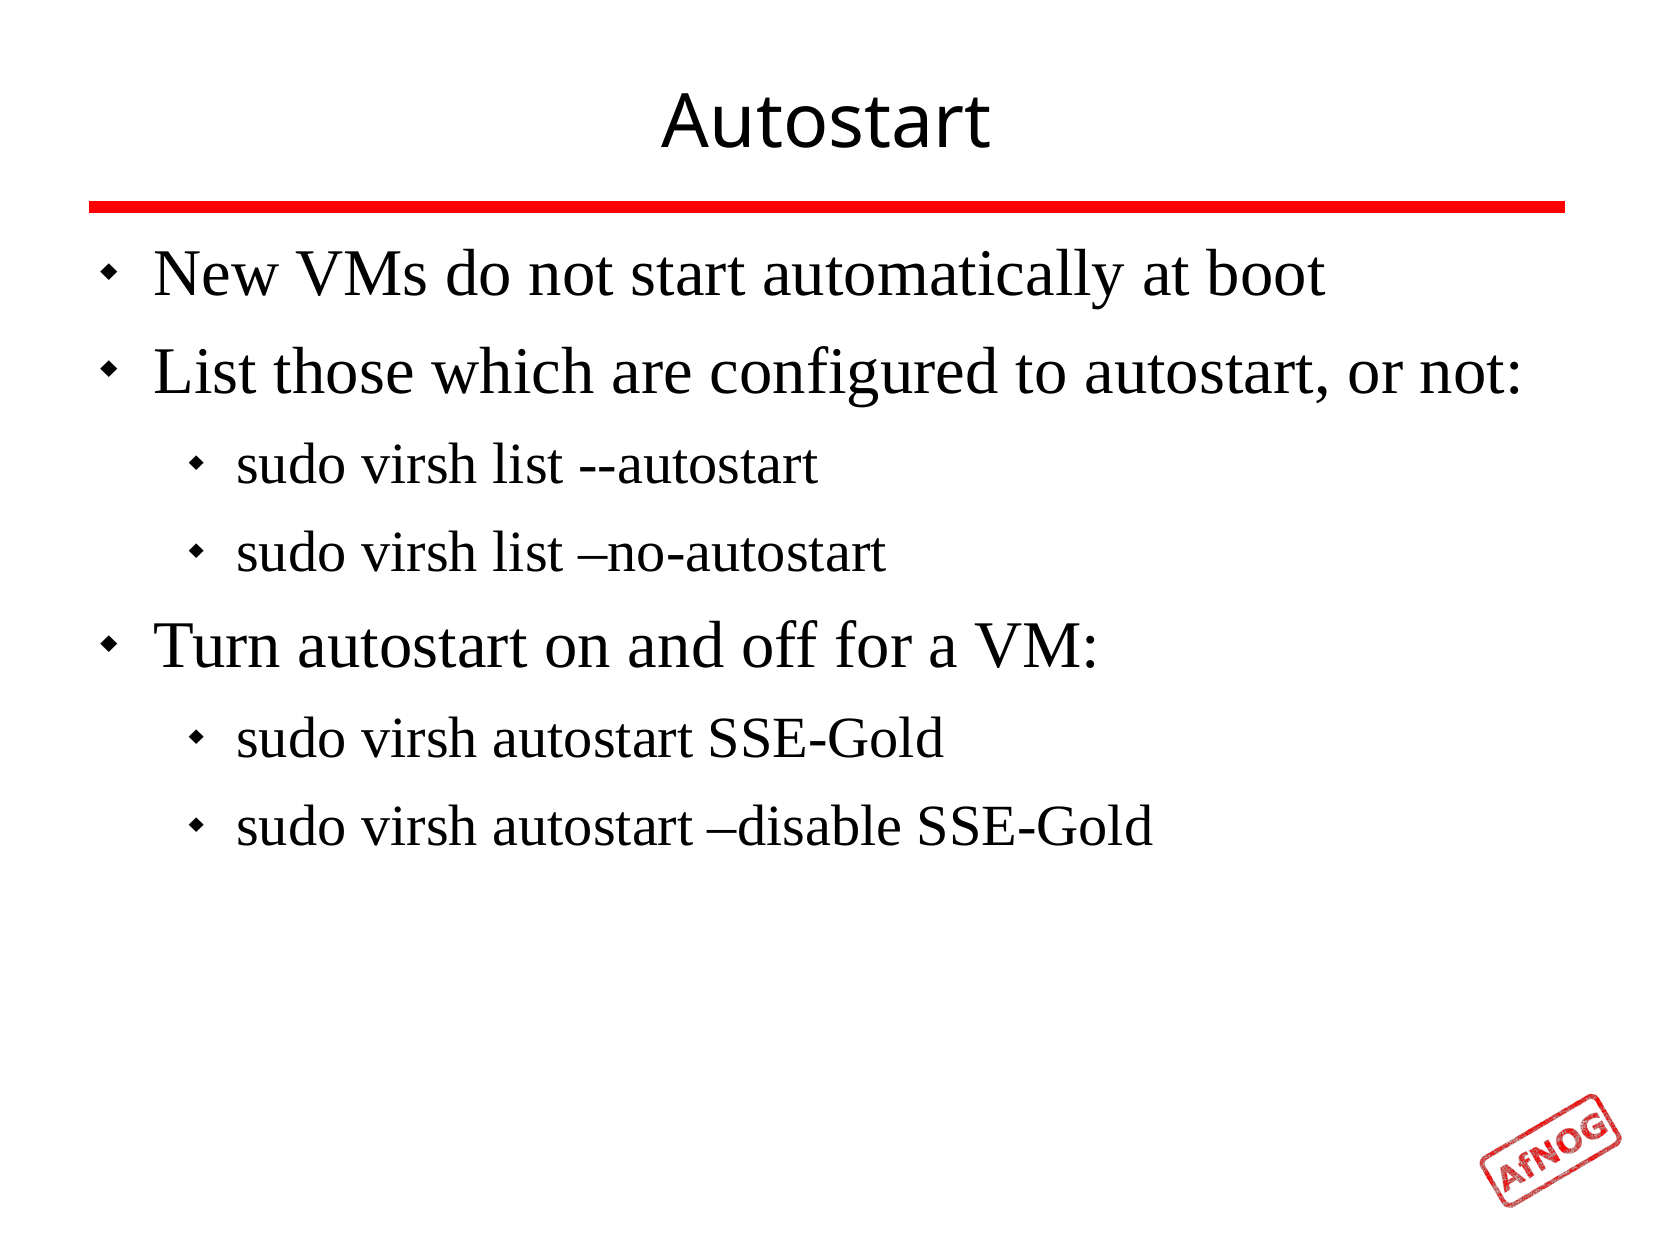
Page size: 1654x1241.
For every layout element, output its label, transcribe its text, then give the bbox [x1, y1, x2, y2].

picture [1476, 1090, 1625, 1211]
title Autostart [82, 29, 1571, 207]
list New VMs do not start automatically at boot List those which are configured to autostart, or not: sudo virsh list --autostart sudo virsh list –no-autostart Turn autostart on and off for a VM: sudo virsh autostart SSE-Gold sudo virsh autostart –disable SSE-Gold [82, 236, 1571, 956]
